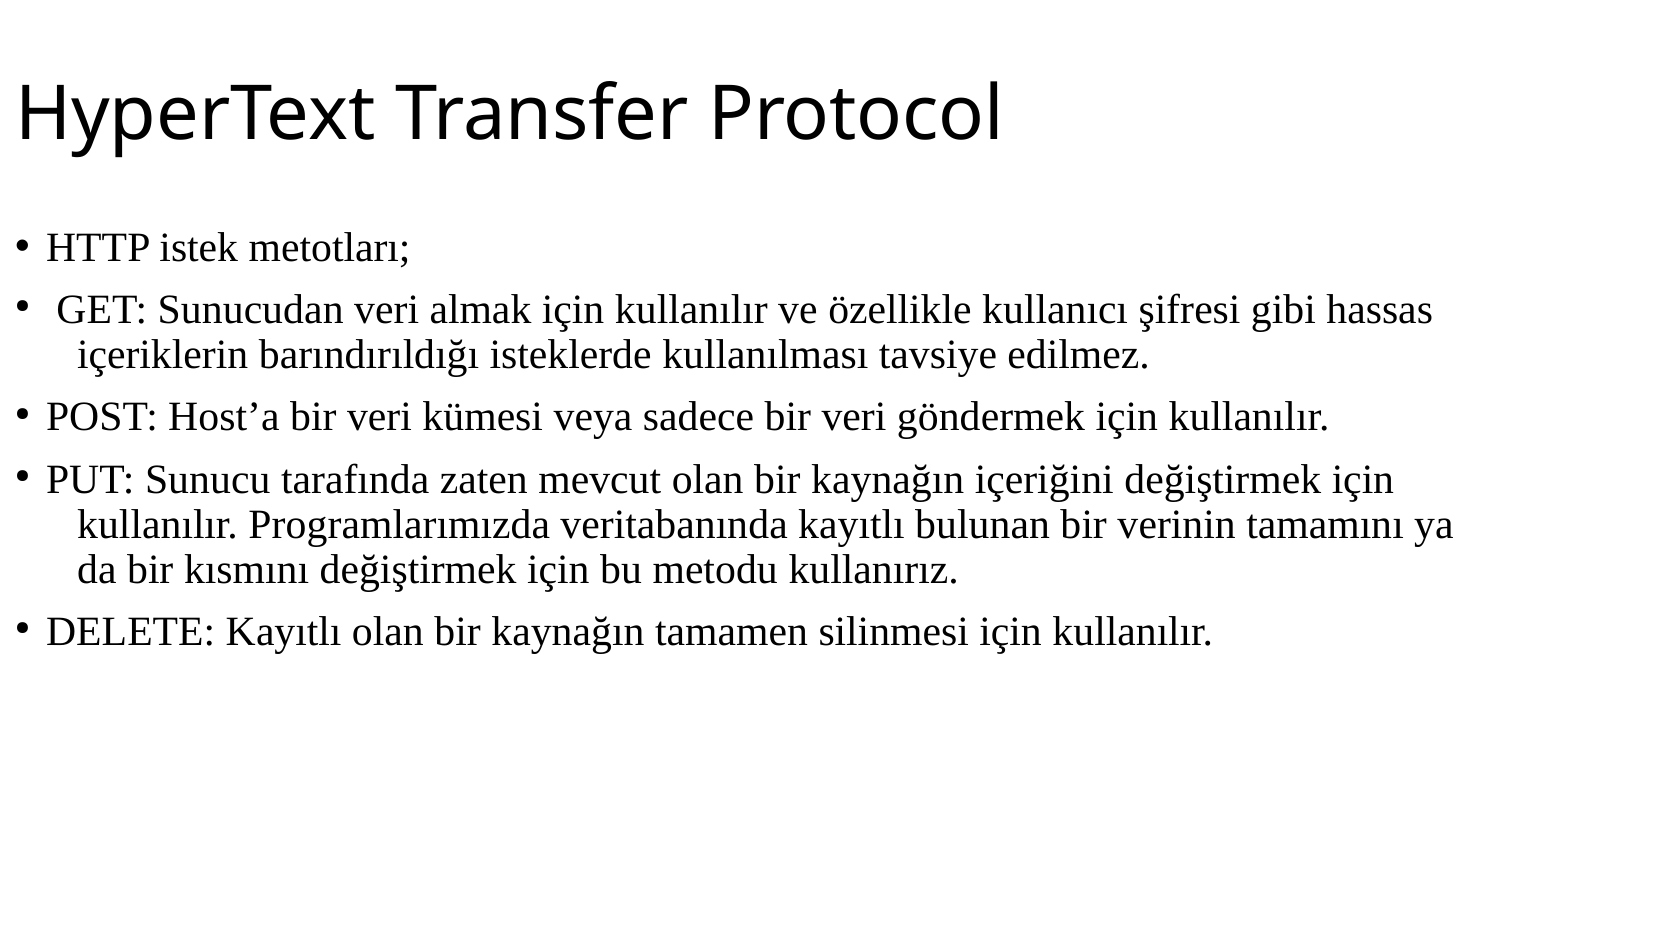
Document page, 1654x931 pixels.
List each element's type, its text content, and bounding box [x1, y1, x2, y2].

list HTTP istek metotları; GET: Sunucudan veri almak için kullanılır ve özellikle kullanıcı şifresi gibi hassas içeriklerin barındırıldığı isteklerde kullanılması tavsiye edilmez. POST: Host’a bir veri kümesi veya sadece bir veri göndermek için kullanılır. PUT: Sunucu tarafında zaten mevcut olan bir kaynağın içeriğini değiştirmek için kullanılır. Programlarımızda veritabanında kayıtlı bulunan bir verinin tamamını ya da bir kısmını değiştirmek için bu metodu kullanırız. DELETE: Kayıtlı olan bir kaynağın tamamen silinmesi için kullanılır. [0, 217, 1489, 758]
title HyperText Transfer Protocol [0, 37, 1489, 193]
